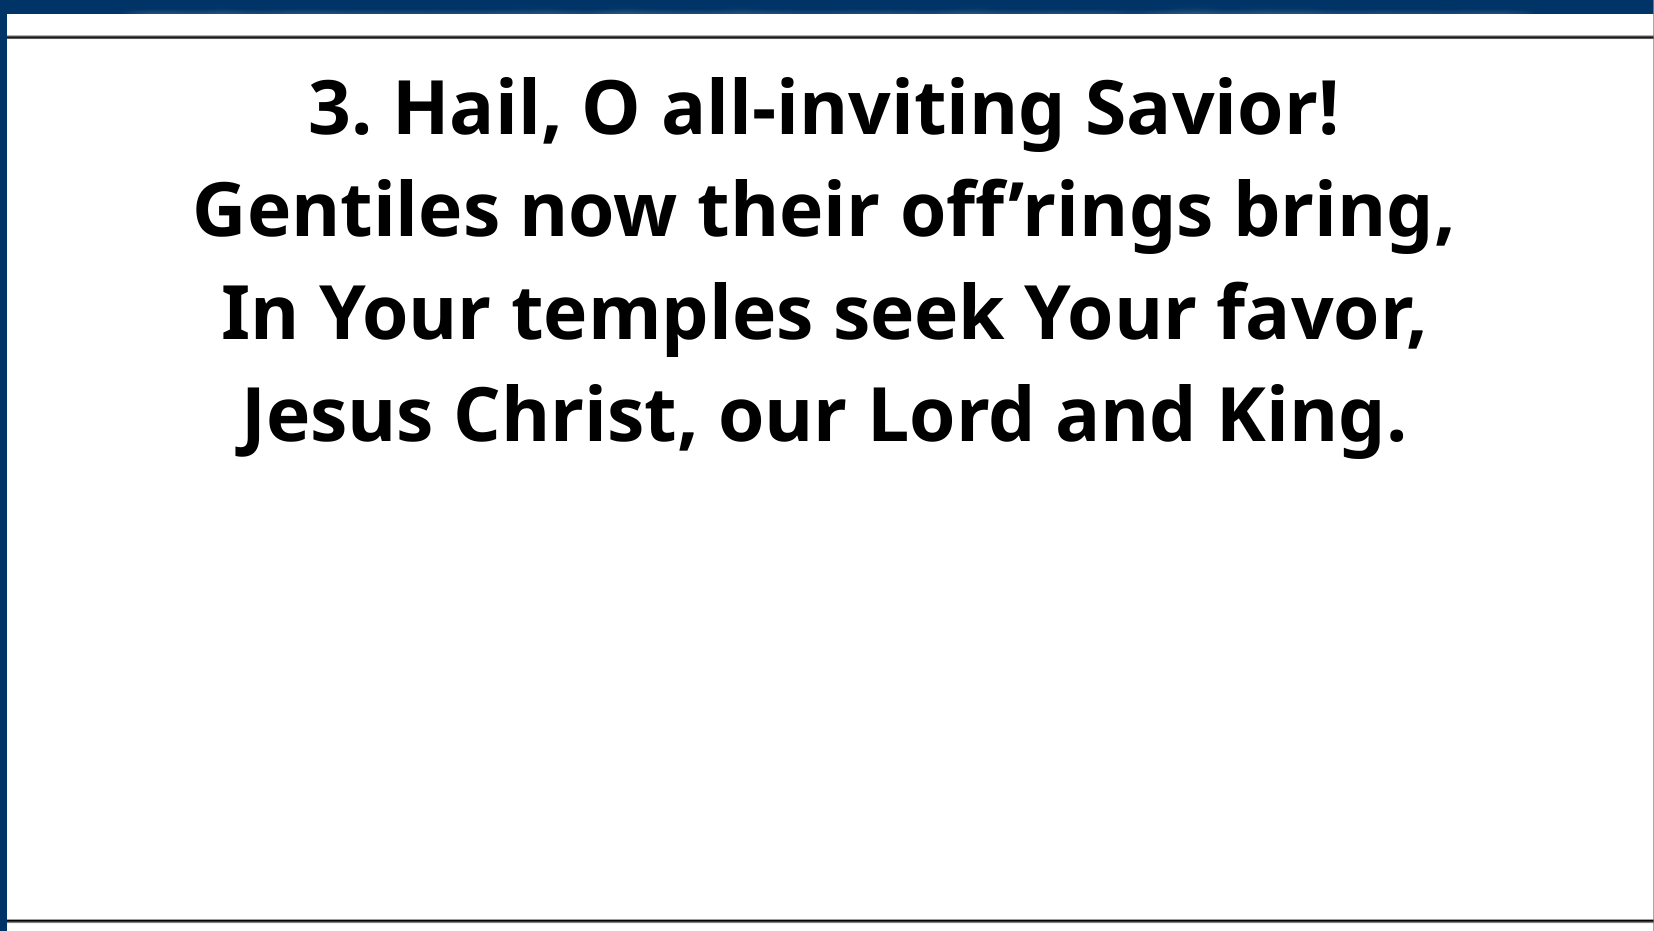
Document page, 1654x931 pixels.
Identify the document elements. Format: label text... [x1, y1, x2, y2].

picture [0, 0, 1654, 931]
text_box 3. Hail, O all-inviting Savior! Gentiles now their off’rings bring, In Your temples seek Your favor, Jesus Christ, our Lord and King. [60, 47, 1591, 462]
